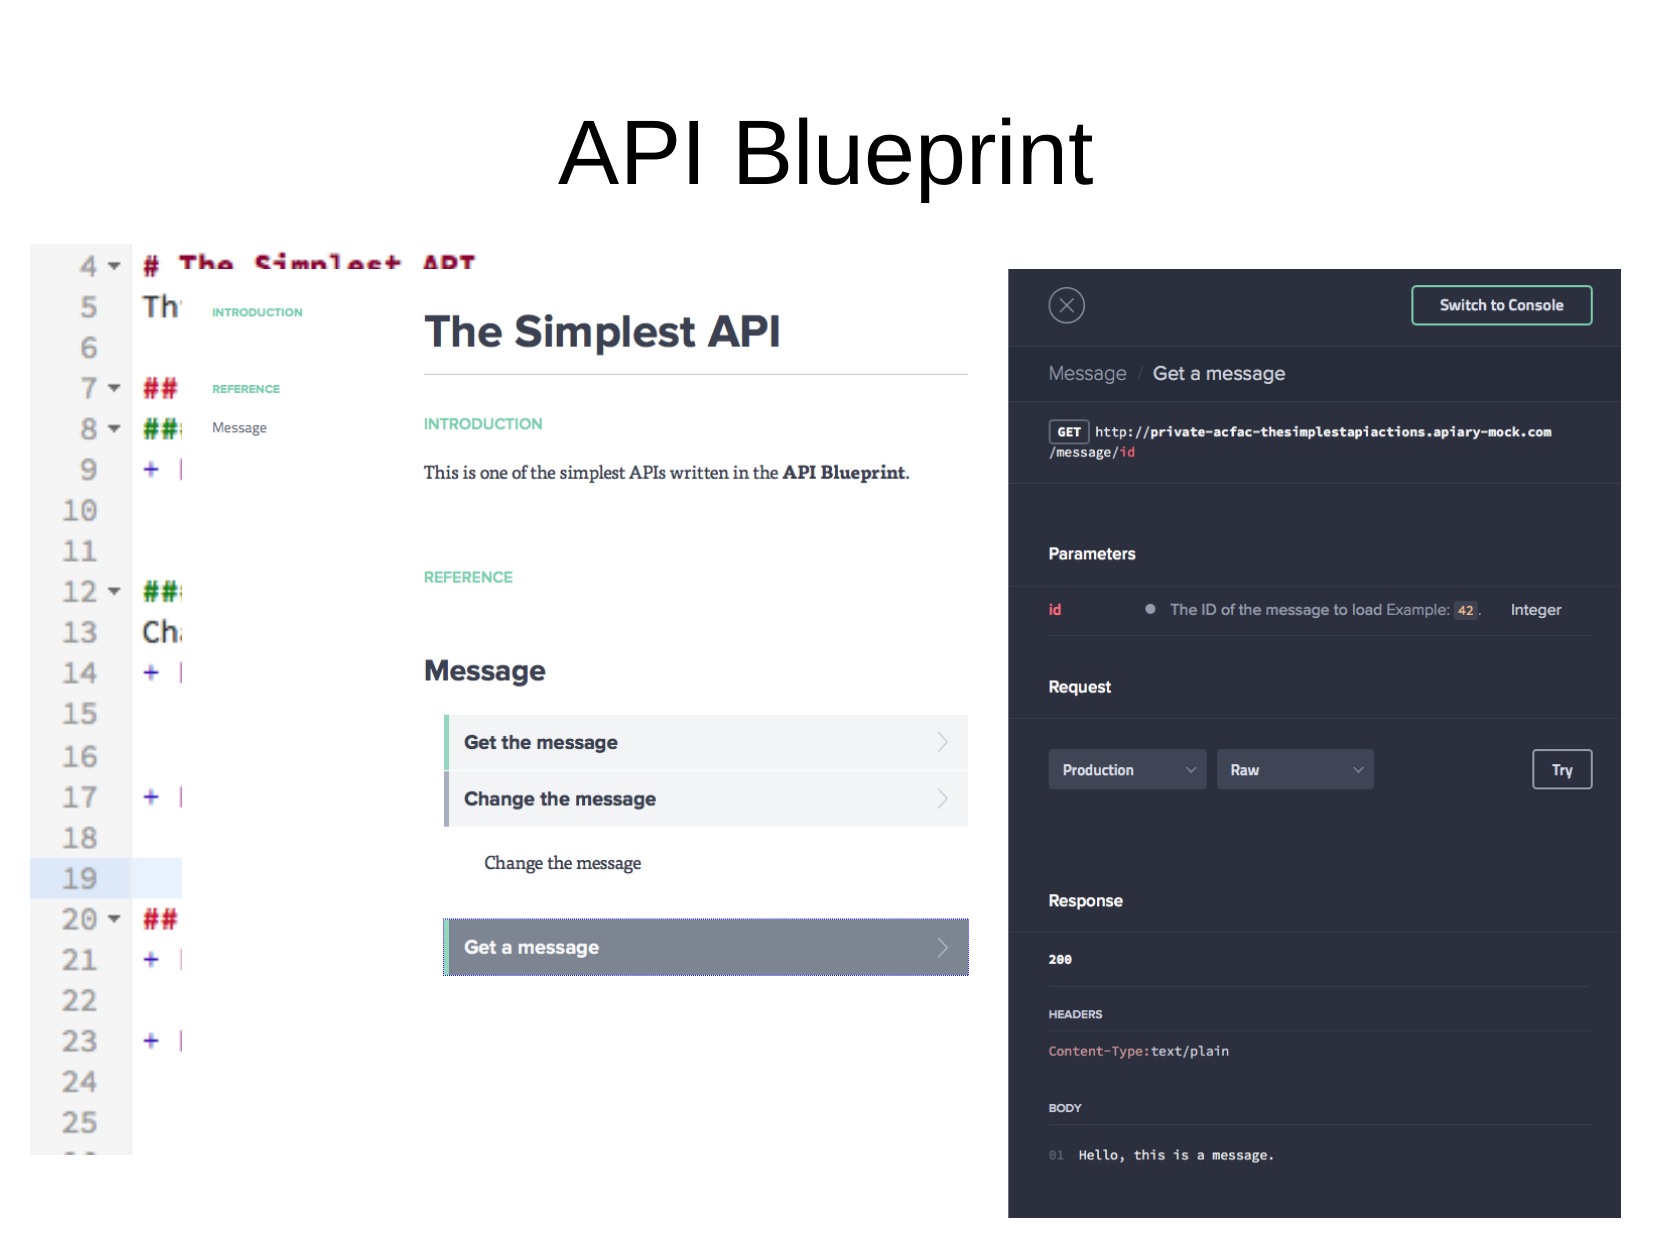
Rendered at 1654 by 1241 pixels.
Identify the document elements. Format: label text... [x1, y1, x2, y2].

picture [30, 244, 1621, 1218]
title API Blueprint [82, 49, 1571, 257]
